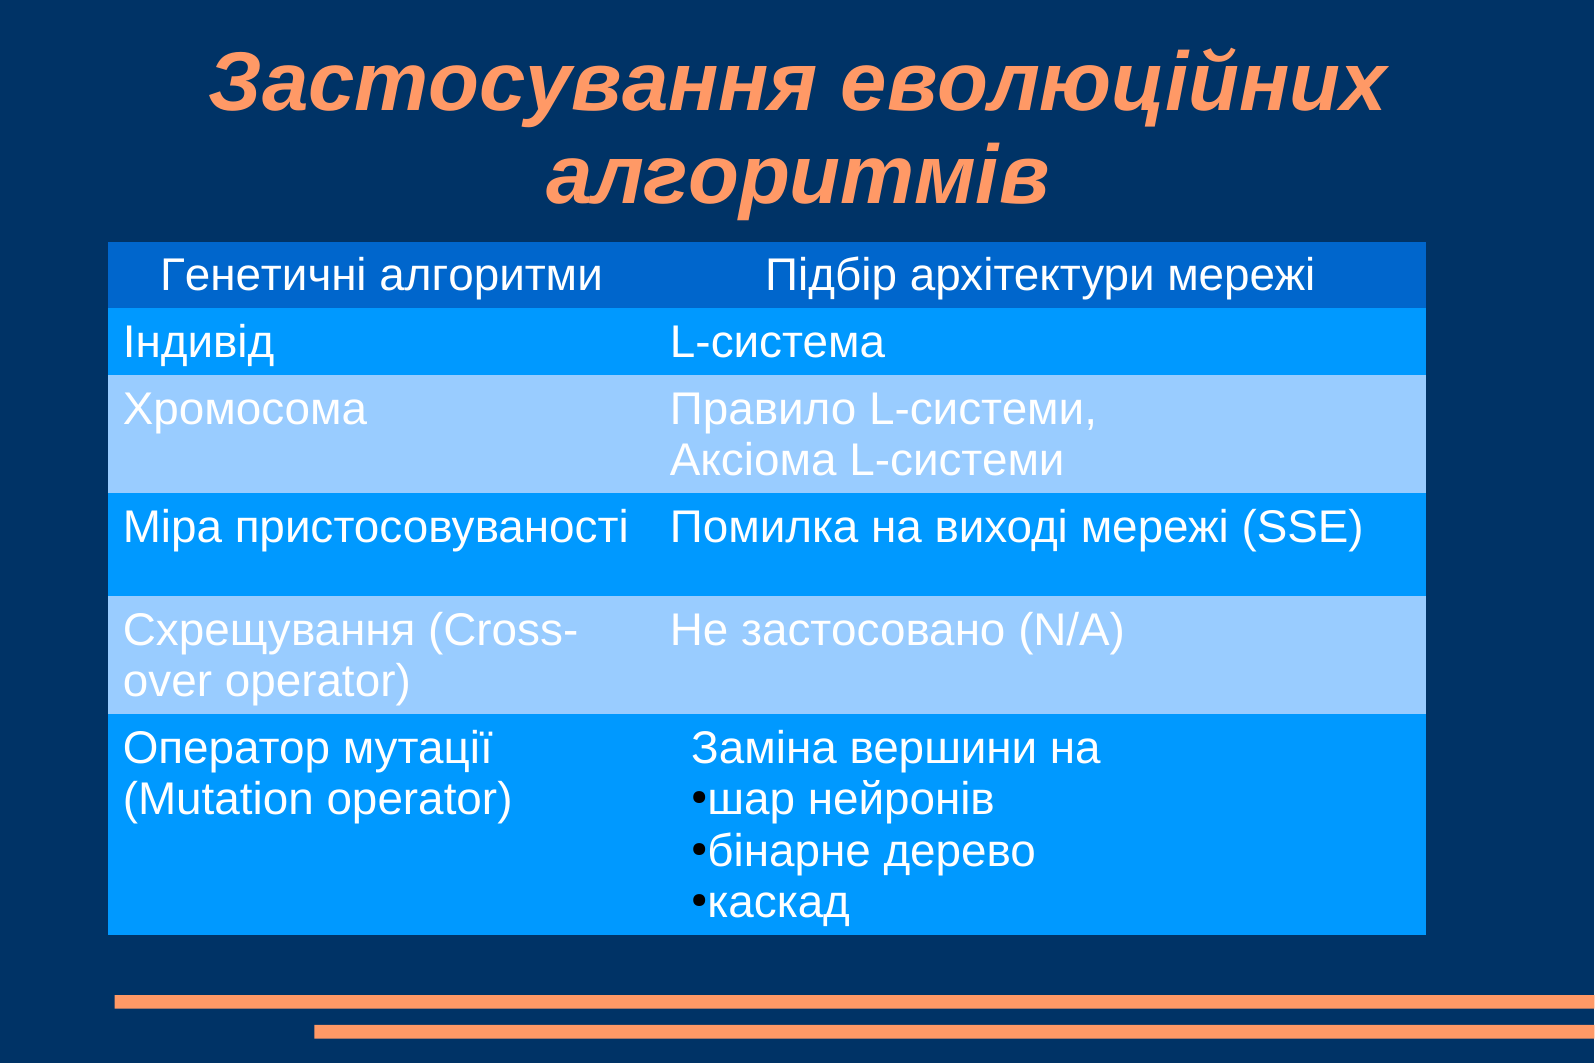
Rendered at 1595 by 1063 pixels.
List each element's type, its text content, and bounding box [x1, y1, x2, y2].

table_cell L-система [655, 308, 1426, 375]
table_cell Схрещування (Cross-over operator) [108, 596, 655, 714]
title Застосування еволюційних алгоритмів [117, 35, 1479, 222]
table_cell Помилка на виході мережі (SSE) [655, 493, 1426, 596]
table_cell Індивід [108, 308, 655, 375]
table_header Генетичні алгоритми [108, 242, 655, 308]
table_cell Не застосовано (N/A) [655, 596, 1426, 714]
table_cell Міра пристосовуваності [108, 493, 655, 596]
table_header Підбір архітектури мережі [655, 242, 1426, 308]
table_cell Заміна вершини на шар нейронів бінарне дерево каскад [655, 714, 1426, 935]
table_cell Хромосома [108, 375, 655, 493]
table_cell Оператор мутації (Mutation operator) [108, 714, 655, 935]
chart [118, 265, 1506, 961]
table_cell Правило L-системи, Аксіома L-системи [655, 375, 1426, 493]
